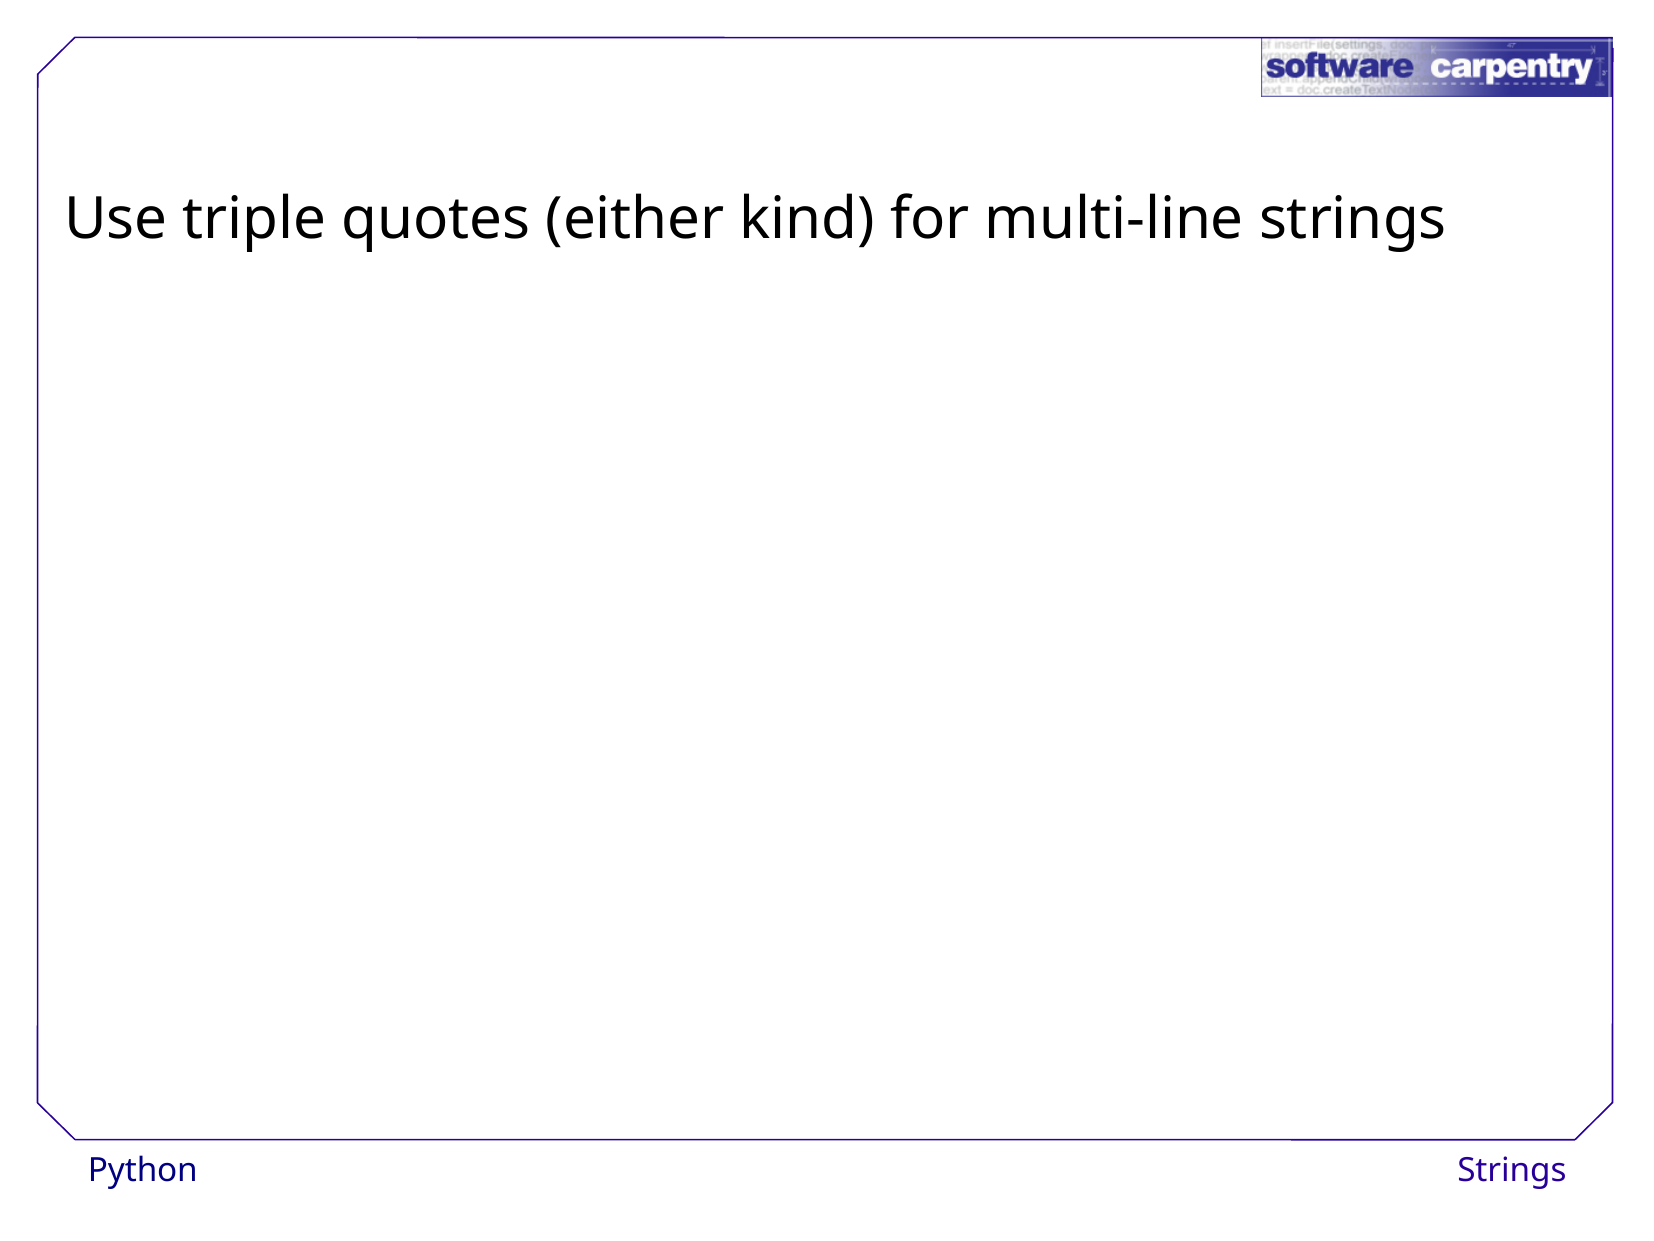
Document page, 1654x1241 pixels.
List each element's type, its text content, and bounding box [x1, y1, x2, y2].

text_box Use triple quotes (either kind) for multi-line strings [49, 138, 1612, 259]
picture [1261, 39, 1613, 97]
